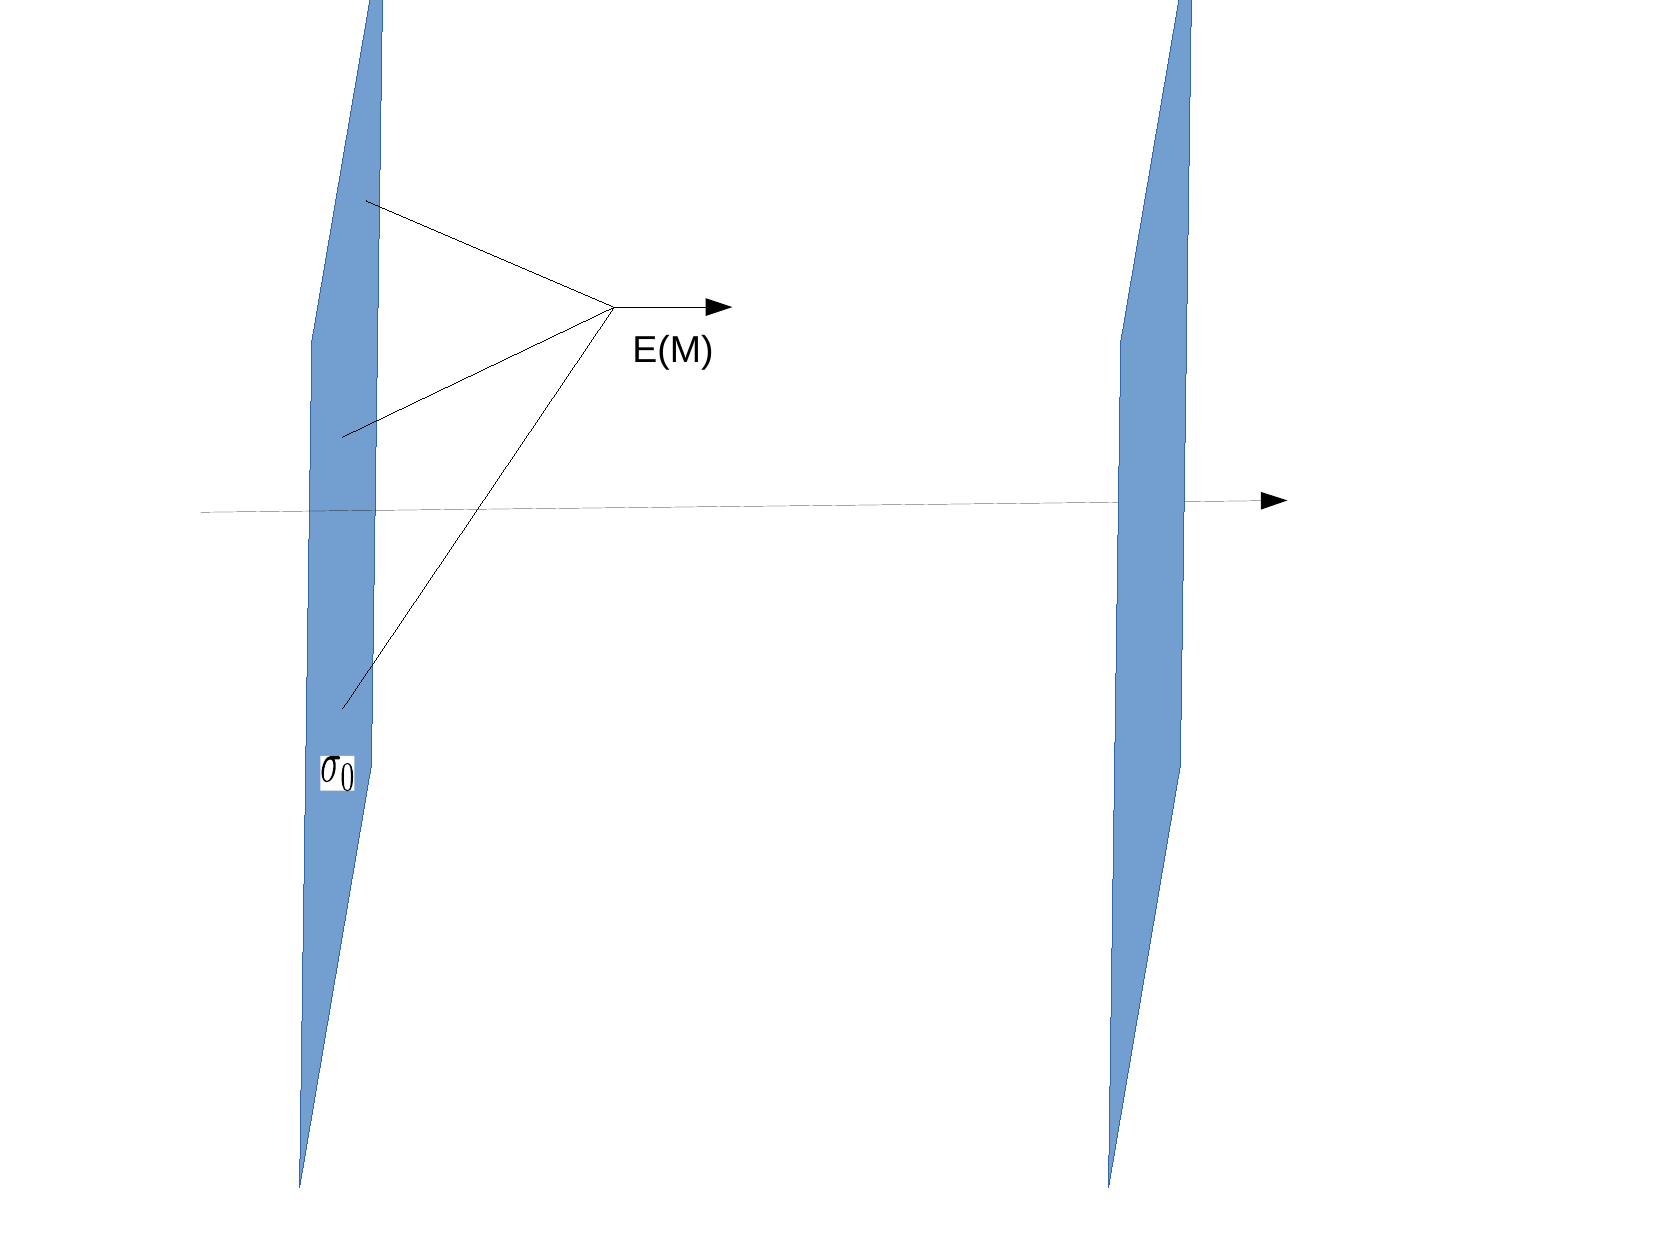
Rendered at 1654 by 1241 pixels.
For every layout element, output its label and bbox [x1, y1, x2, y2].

text_box [1108, 0, 1192, 1188]
text_box [309, 0, 383, 510]
text_box [299, 511, 376, 1188]
